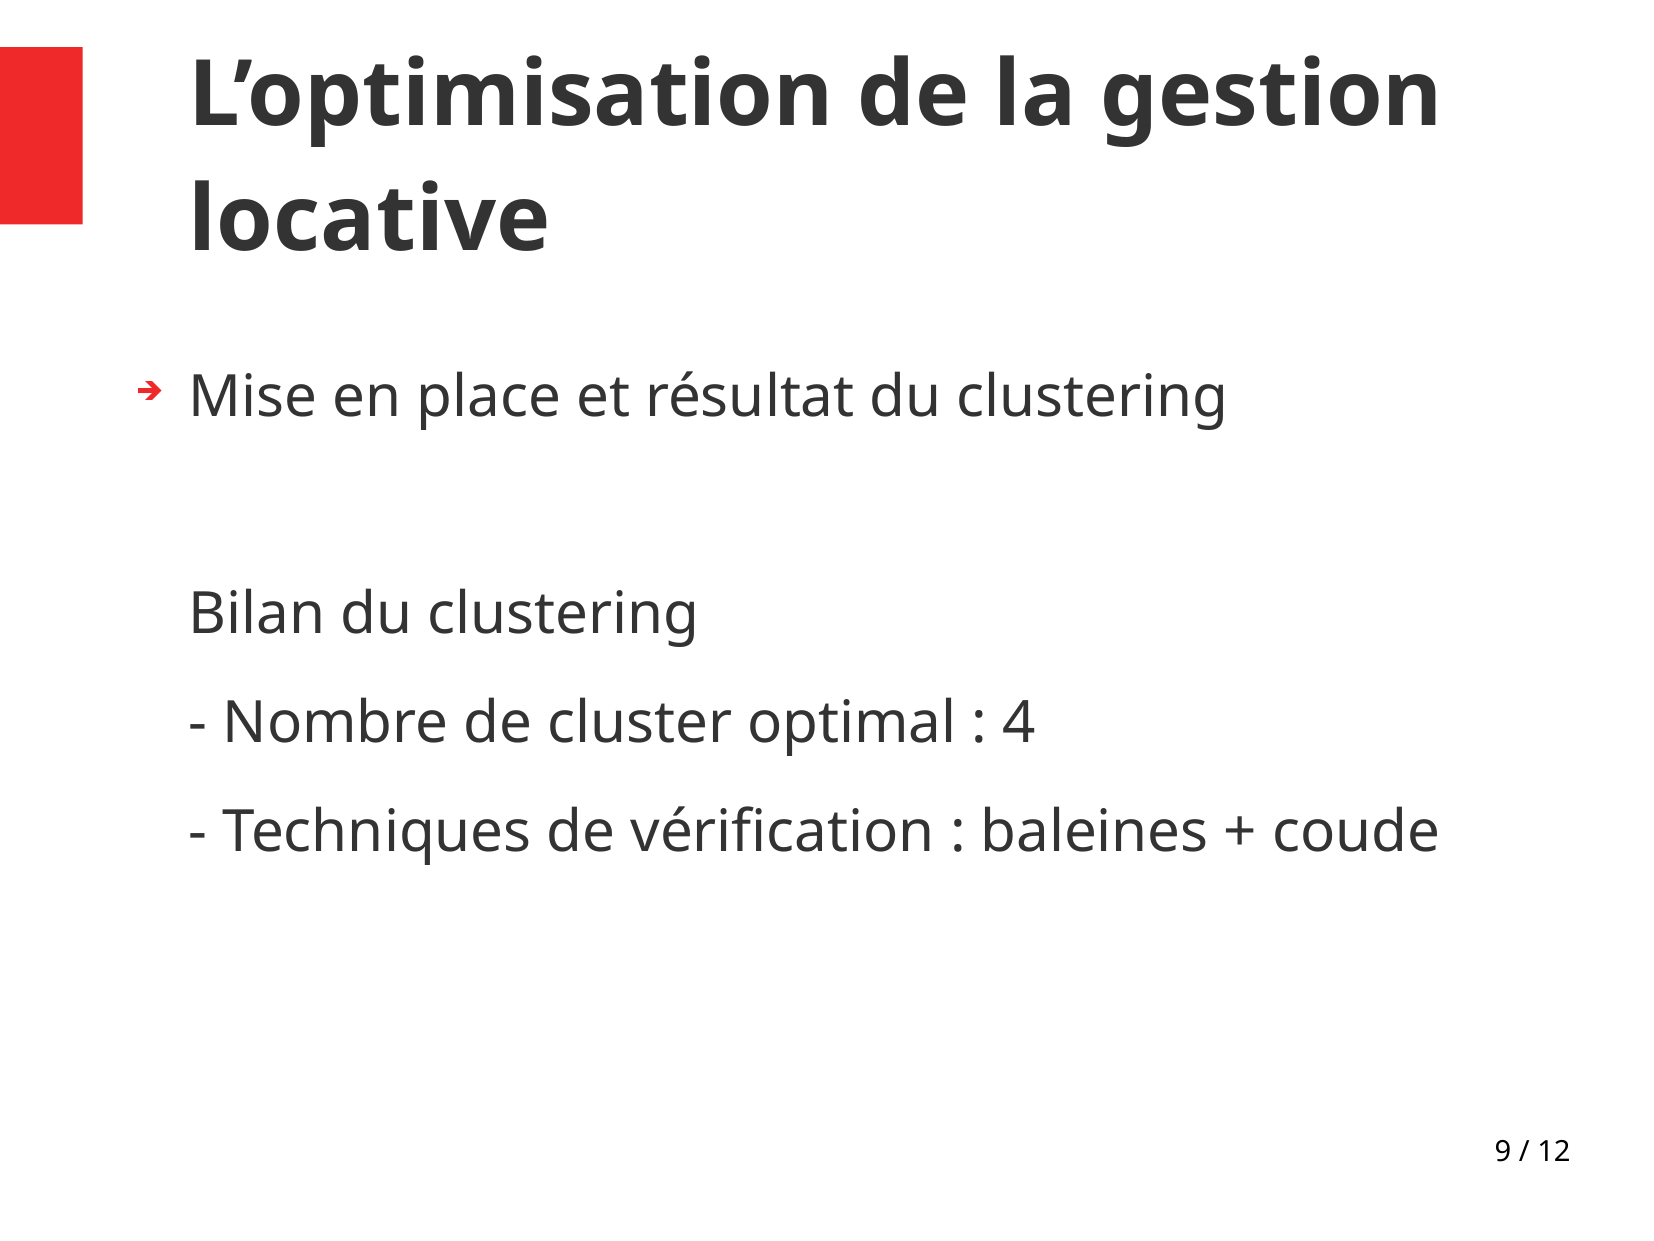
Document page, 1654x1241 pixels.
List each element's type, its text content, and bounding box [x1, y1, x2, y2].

title L’optimisation de la gestion locative [118, 27, 1571, 278]
list Mise en place et résultat du clustering Bilan du clustering - Nombre de cluster optimal : 4 - Techniques de vérification : baleines + coude [118, 354, 1536, 1074]
